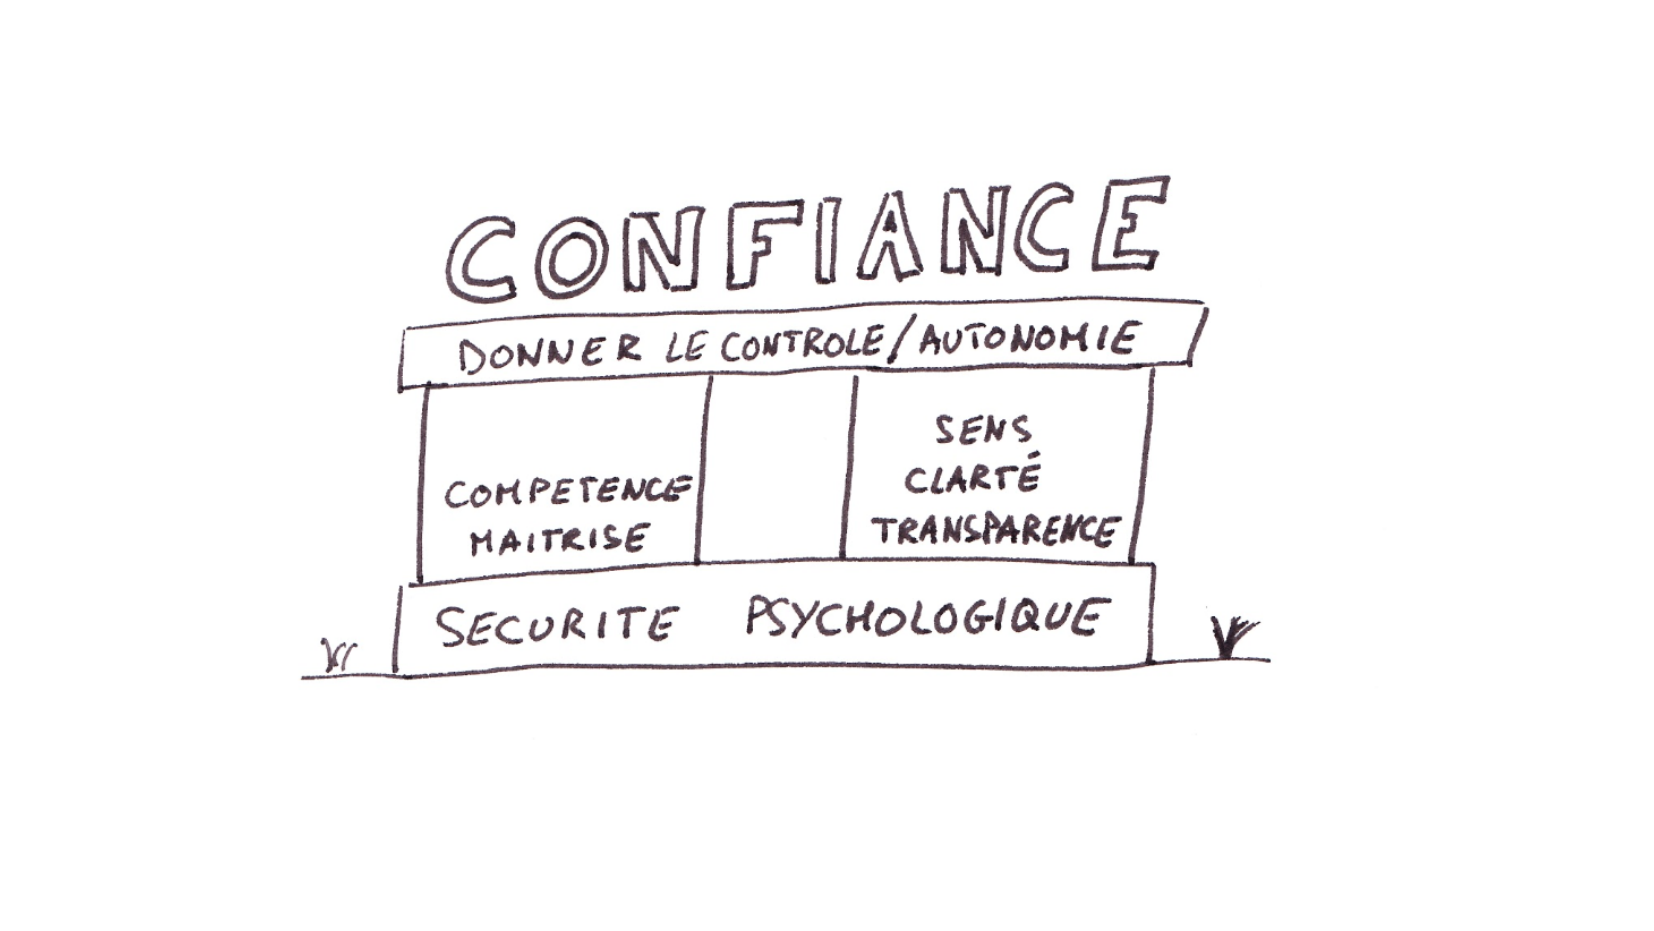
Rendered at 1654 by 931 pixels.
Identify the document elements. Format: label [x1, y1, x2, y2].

picture [225, 135, 1393, 781]
